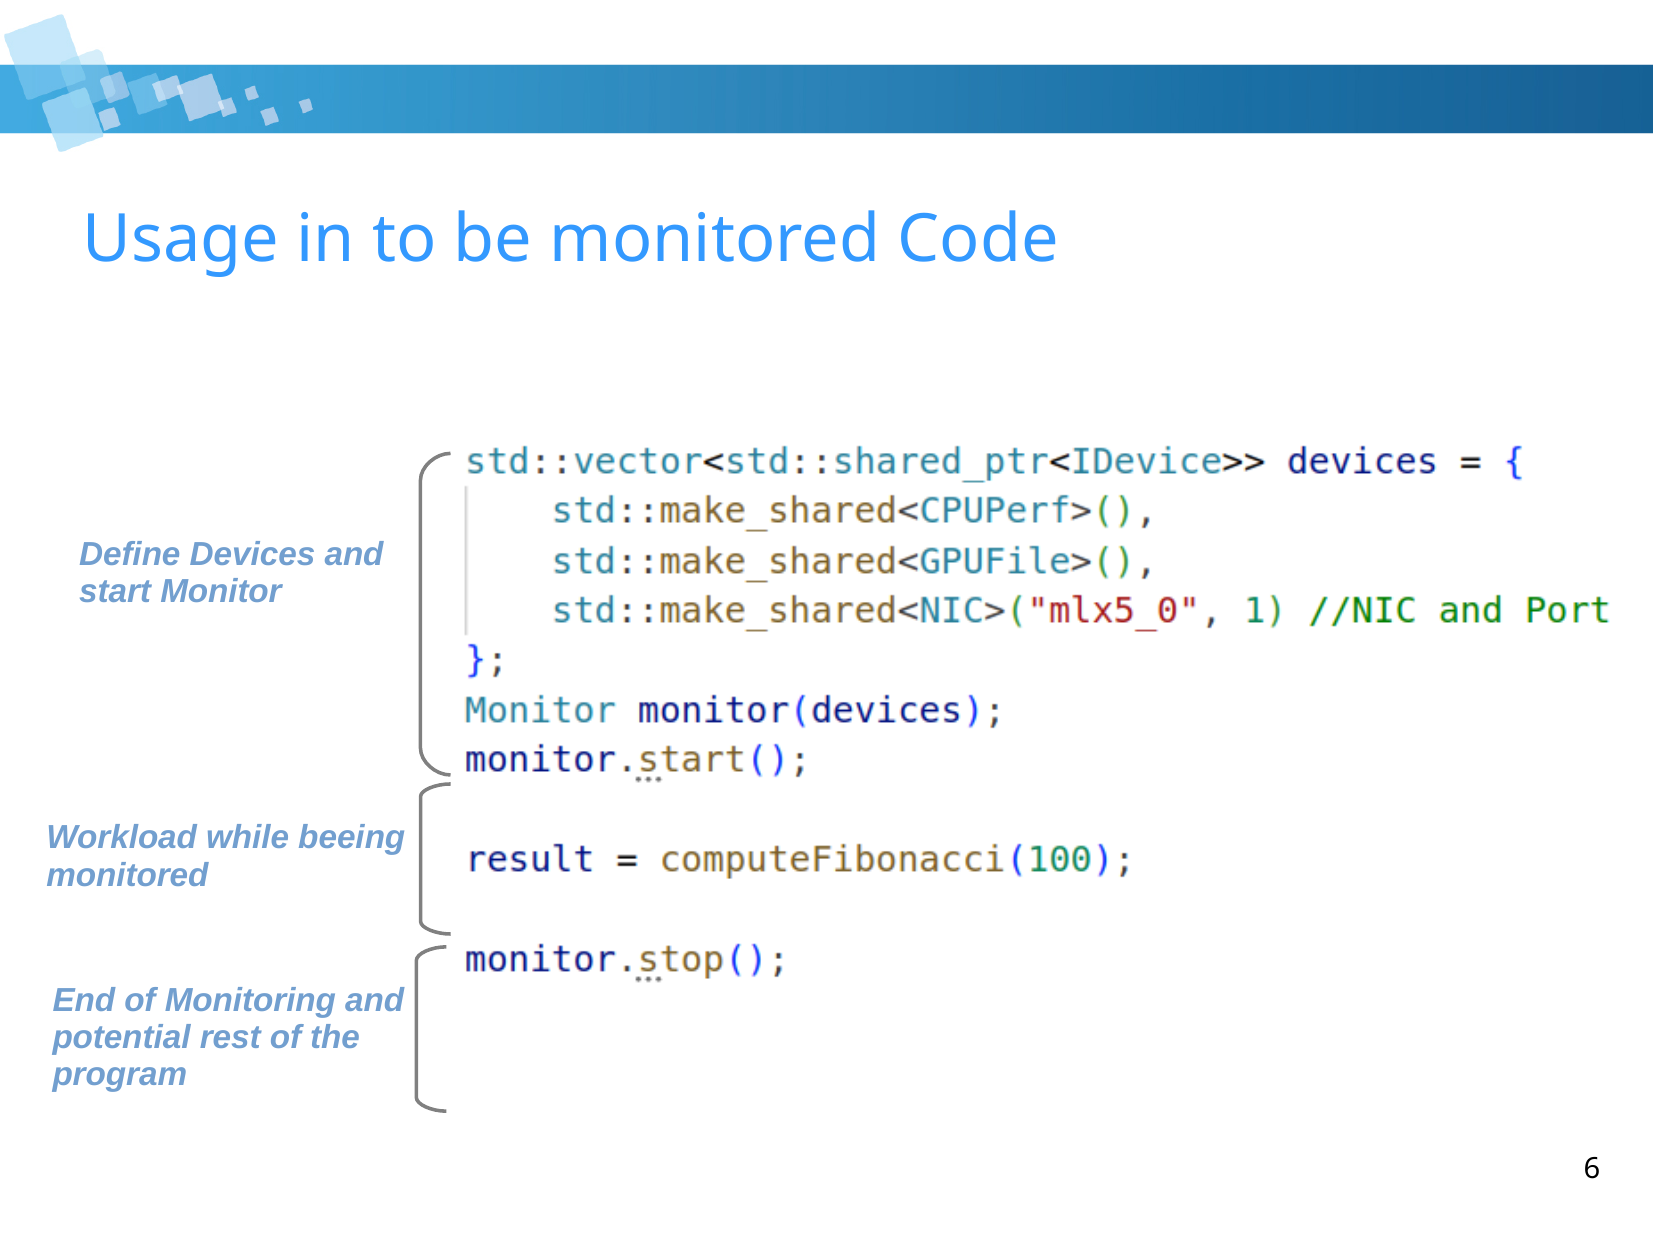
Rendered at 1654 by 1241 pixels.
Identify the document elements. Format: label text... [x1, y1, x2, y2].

picture [0, 0, 1654, 1238]
text_box End of Monitoring and potential rest of the program [37, 974, 434, 1138]
title Usage in to be monitored Code [82, 132, 1571, 340]
text_box Define Devices and start Monitor [64, 528, 438, 618]
text_box Workload while beeing monitored [31, 811, 428, 975]
